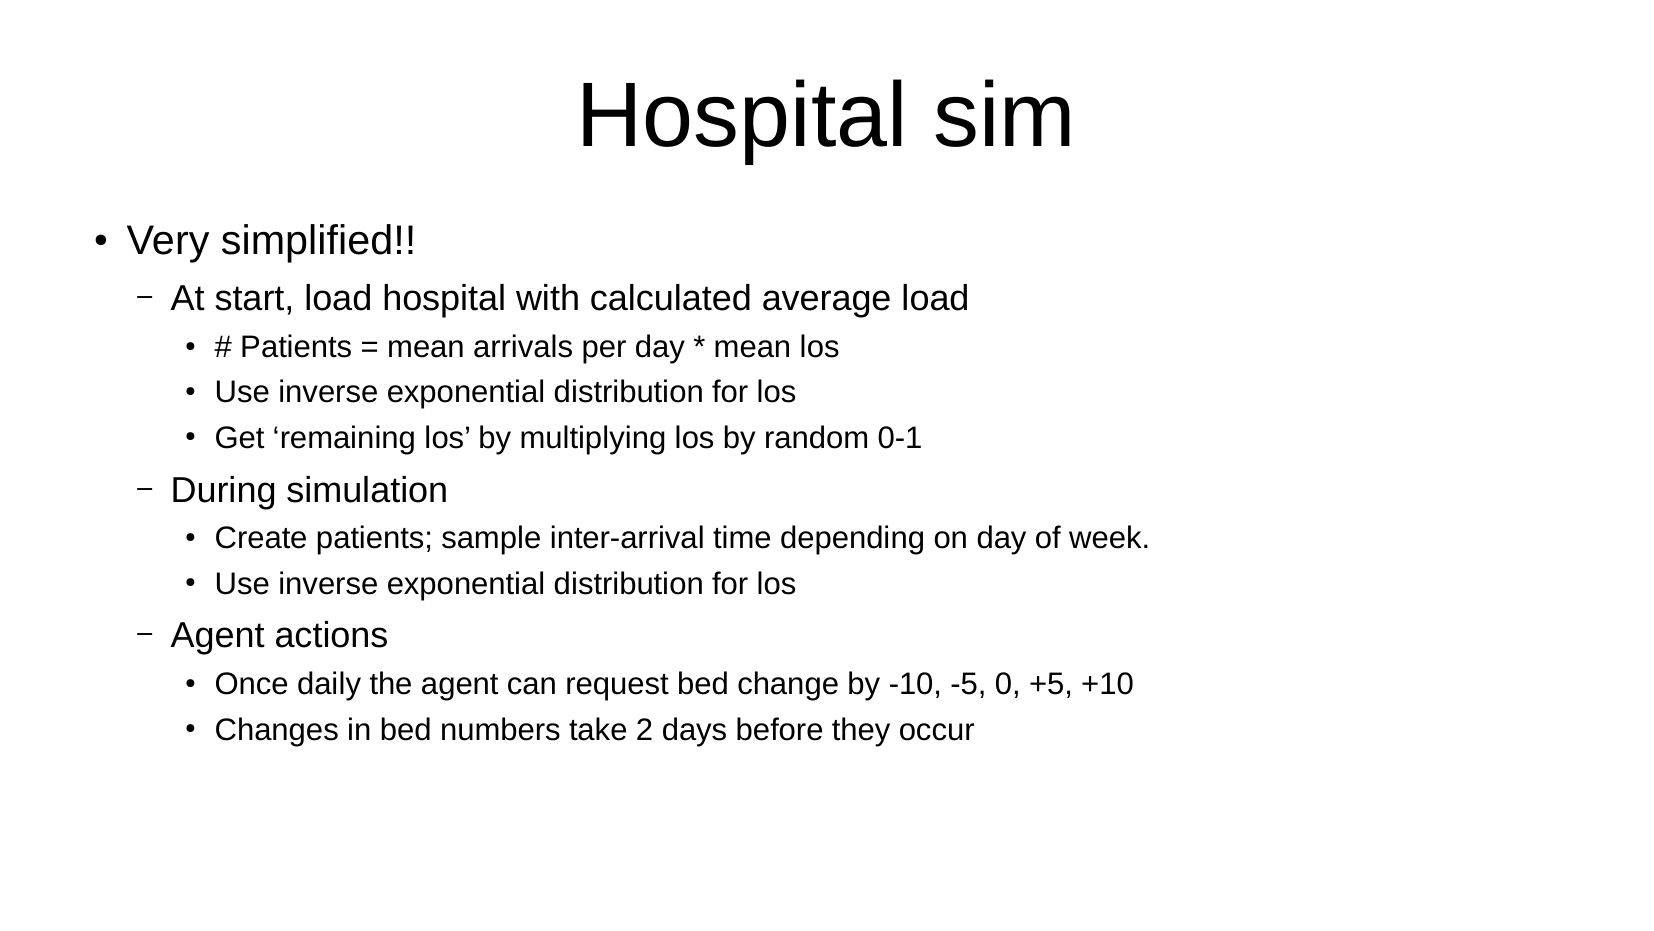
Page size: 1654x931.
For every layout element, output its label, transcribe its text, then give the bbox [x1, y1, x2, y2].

title Hospital sim [82, 37, 1571, 193]
list Very simplified!! At start, load hospital with calculated average load # Patients = mean arrivals per day * mean los Use inverse exponential distribution for los Get ‘remaining los’ by multiplying los by random 0-1 During simulation Create patients; sample inter-arrival time depending on day of week. Use inverse exponential distribution for los Agent actions Once daily the agent can request bed change by -10, -5, 0, +5, +10 Changes in bed numbers take 2 days before they occur [82, 217, 1571, 758]
